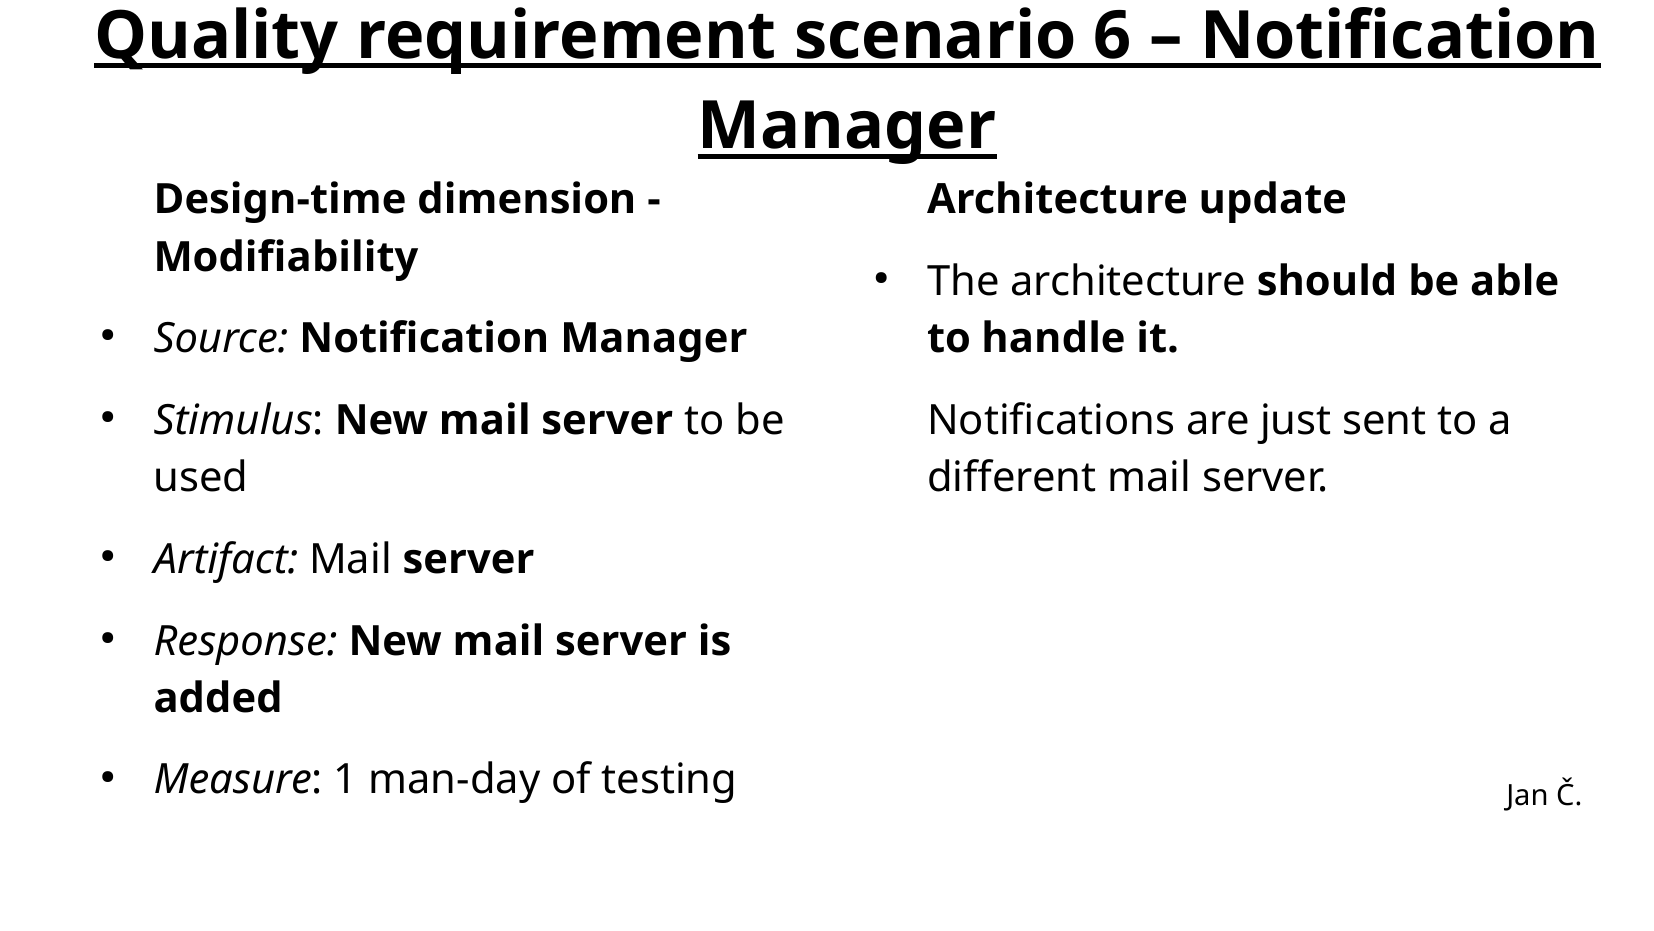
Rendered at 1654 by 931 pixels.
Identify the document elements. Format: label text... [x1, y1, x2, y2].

title Quality requirement scenario 6 – Notification Manager [59, 1, 1636, 154]
list Architecture update The architecture should be able to handle it. Notifications are just sent to a different mail server. Jan Č. [856, 169, 1583, 857]
list Design-time dimension - Modifiability Source: Notification Manager Stimulus: New mail server to be used Artifact: Mail server Response: New mail server is added Measure: 1 man-day of testing [82, 169, 856, 857]
